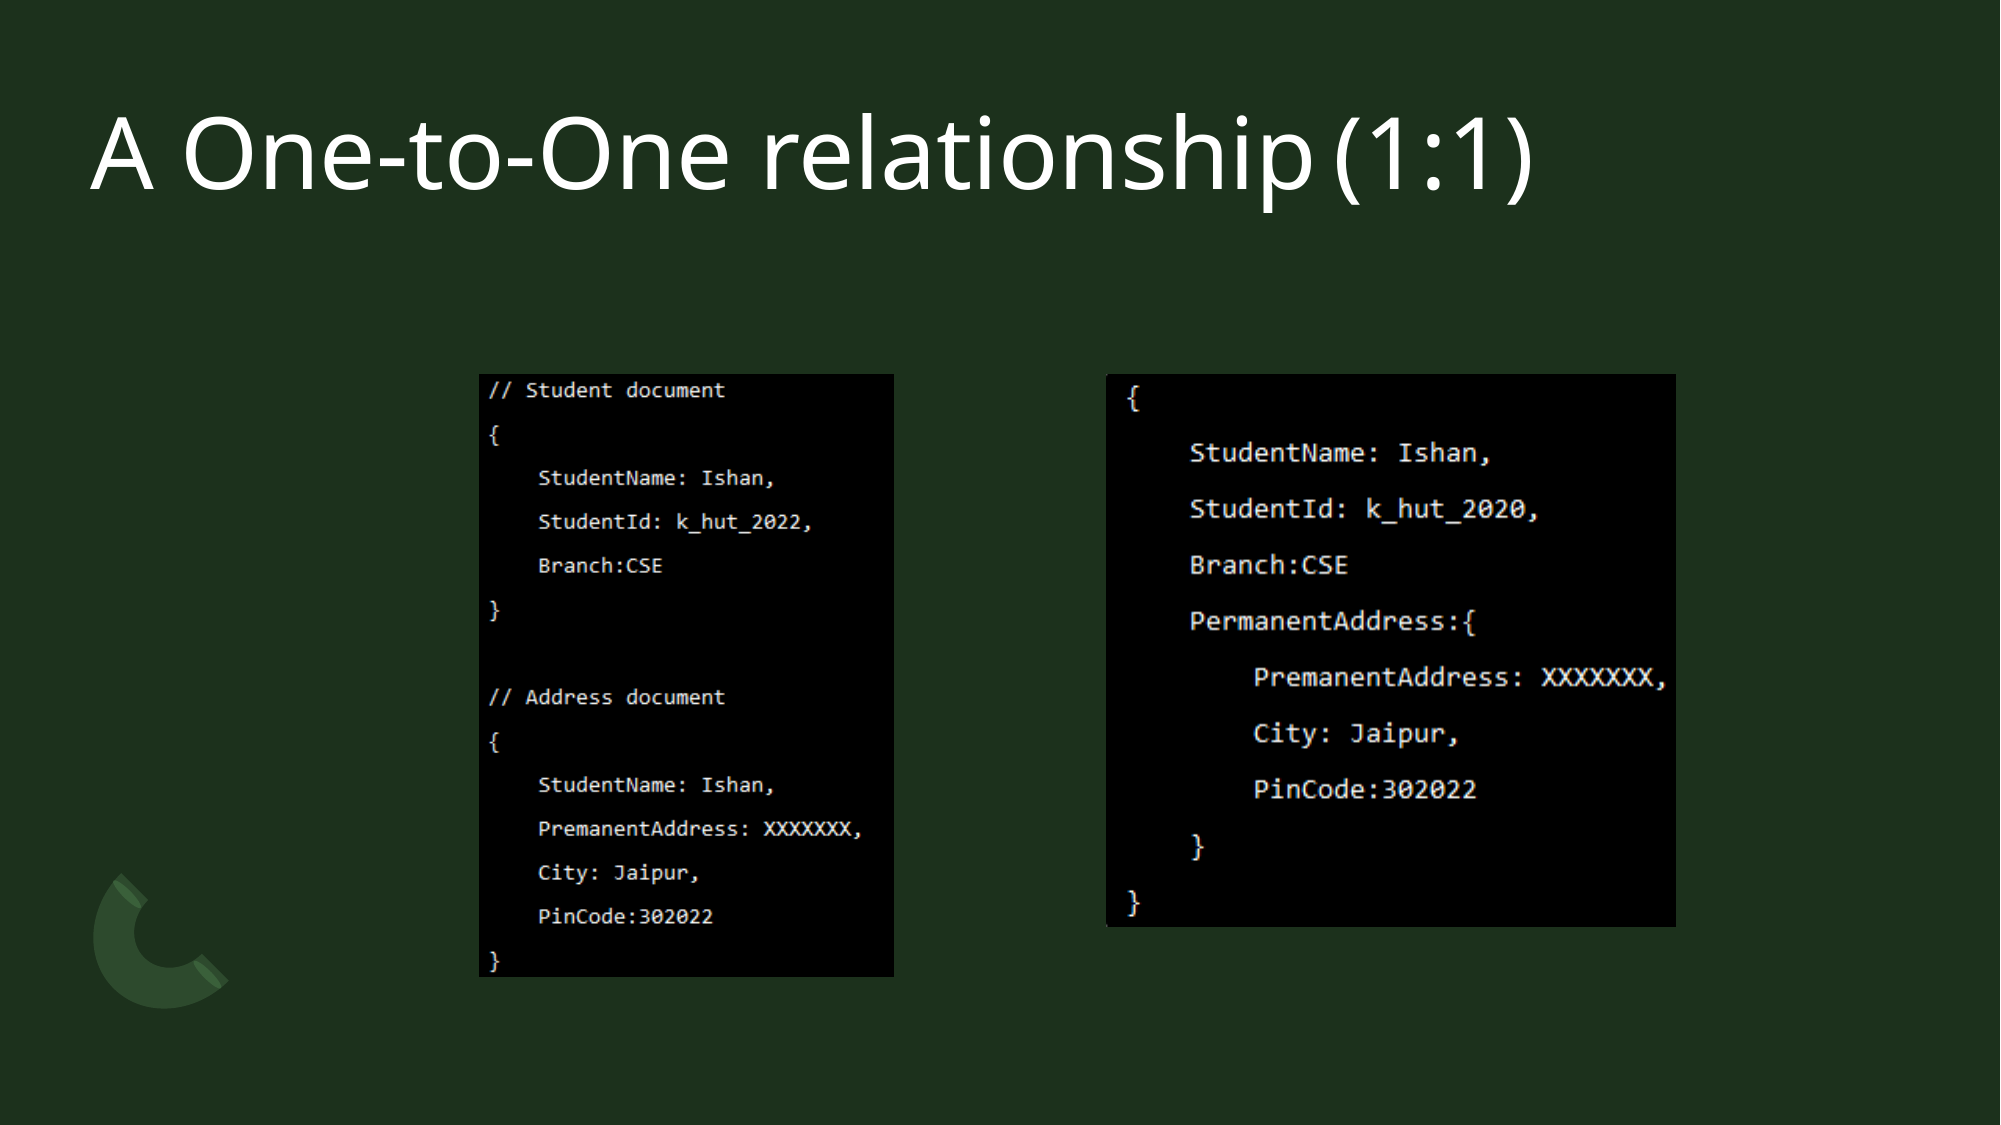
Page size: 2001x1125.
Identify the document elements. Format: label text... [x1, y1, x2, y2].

picture [1106, 374, 1676, 927]
picture [479, 374, 894, 977]
title A One-to-One relationship (1:1) [90, 90, 1910, 309]
